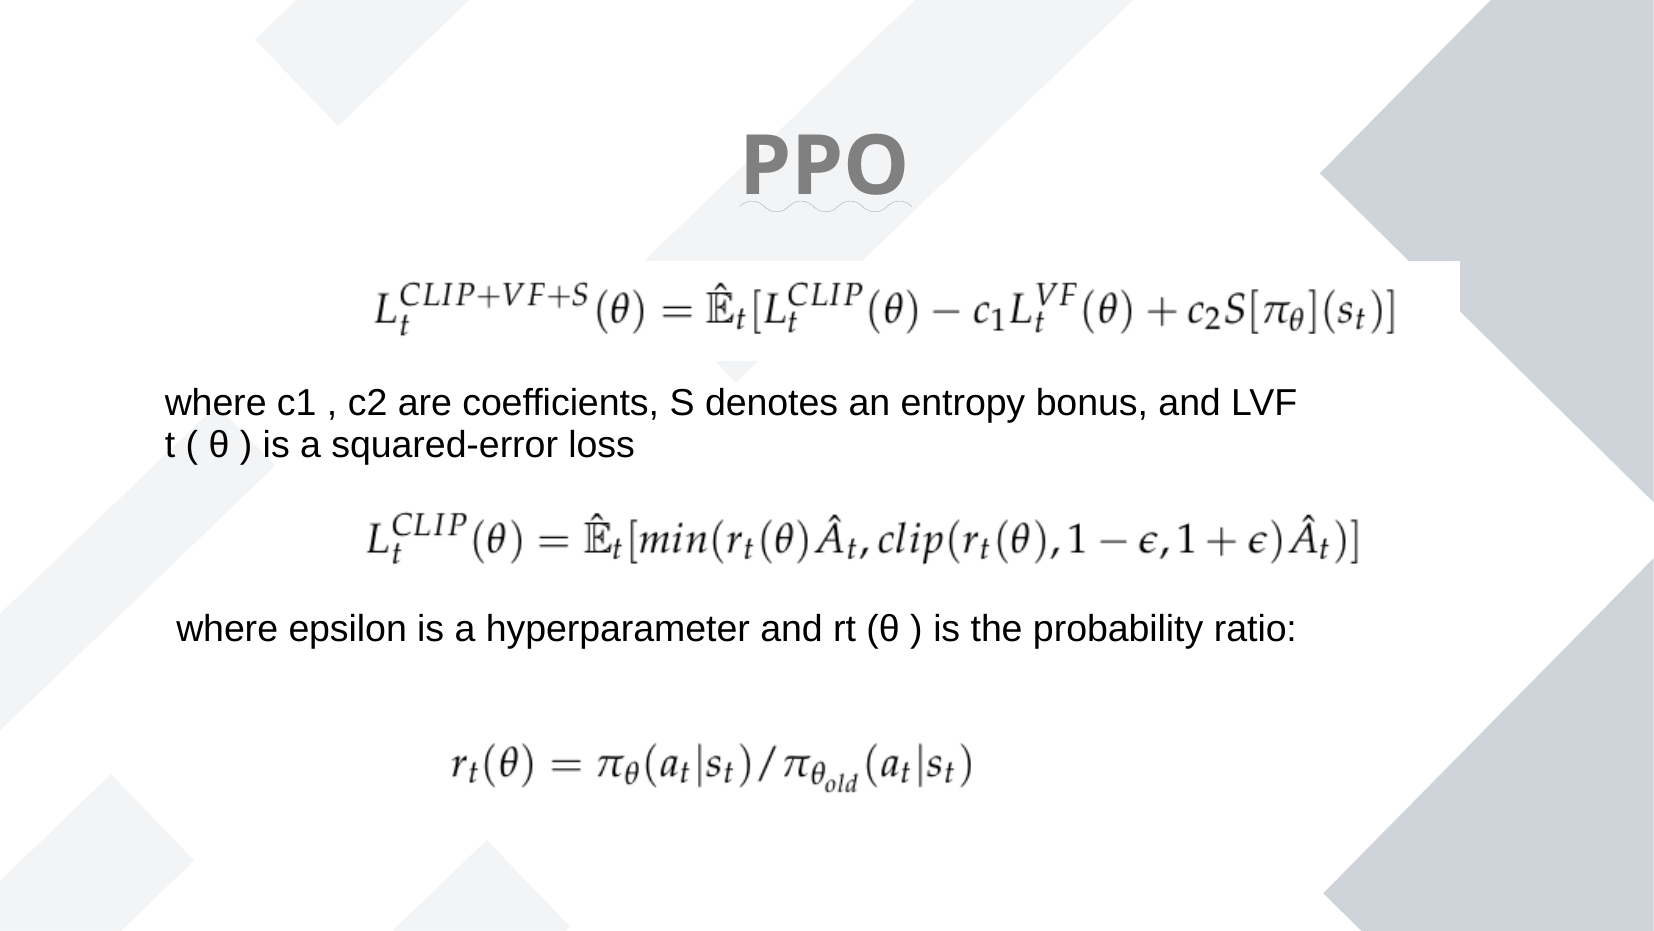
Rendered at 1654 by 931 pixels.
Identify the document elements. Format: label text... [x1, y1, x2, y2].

text_box where c1 , c2 are coefficients, S denotes an entropy bonus, and LVF t ( θ ) is a squared-error loss [150, 373, 1576, 473]
text_box where epsilon is a hyperparameter and rt (θ ) is the probability ratio: [161, 600, 1313, 657]
text_box PPO [225, 97, 1426, 248]
picture [412, 712, 1007, 808]
picture [337, 493, 1438, 601]
picture [337, 261, 1460, 361]
